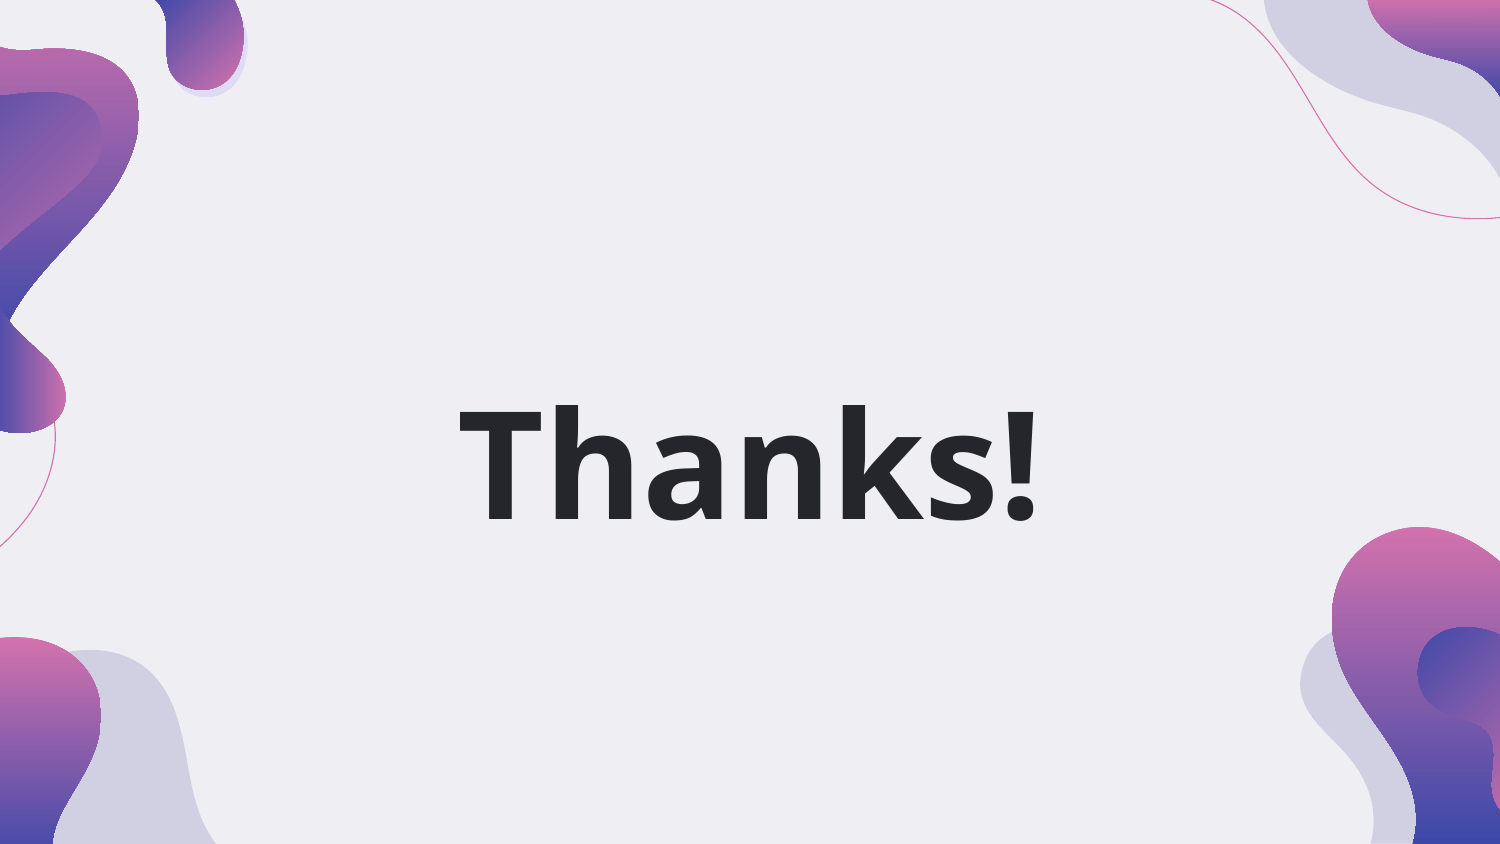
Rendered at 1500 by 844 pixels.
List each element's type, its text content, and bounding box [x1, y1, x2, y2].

title Thanks! [321, 366, 1179, 565]
